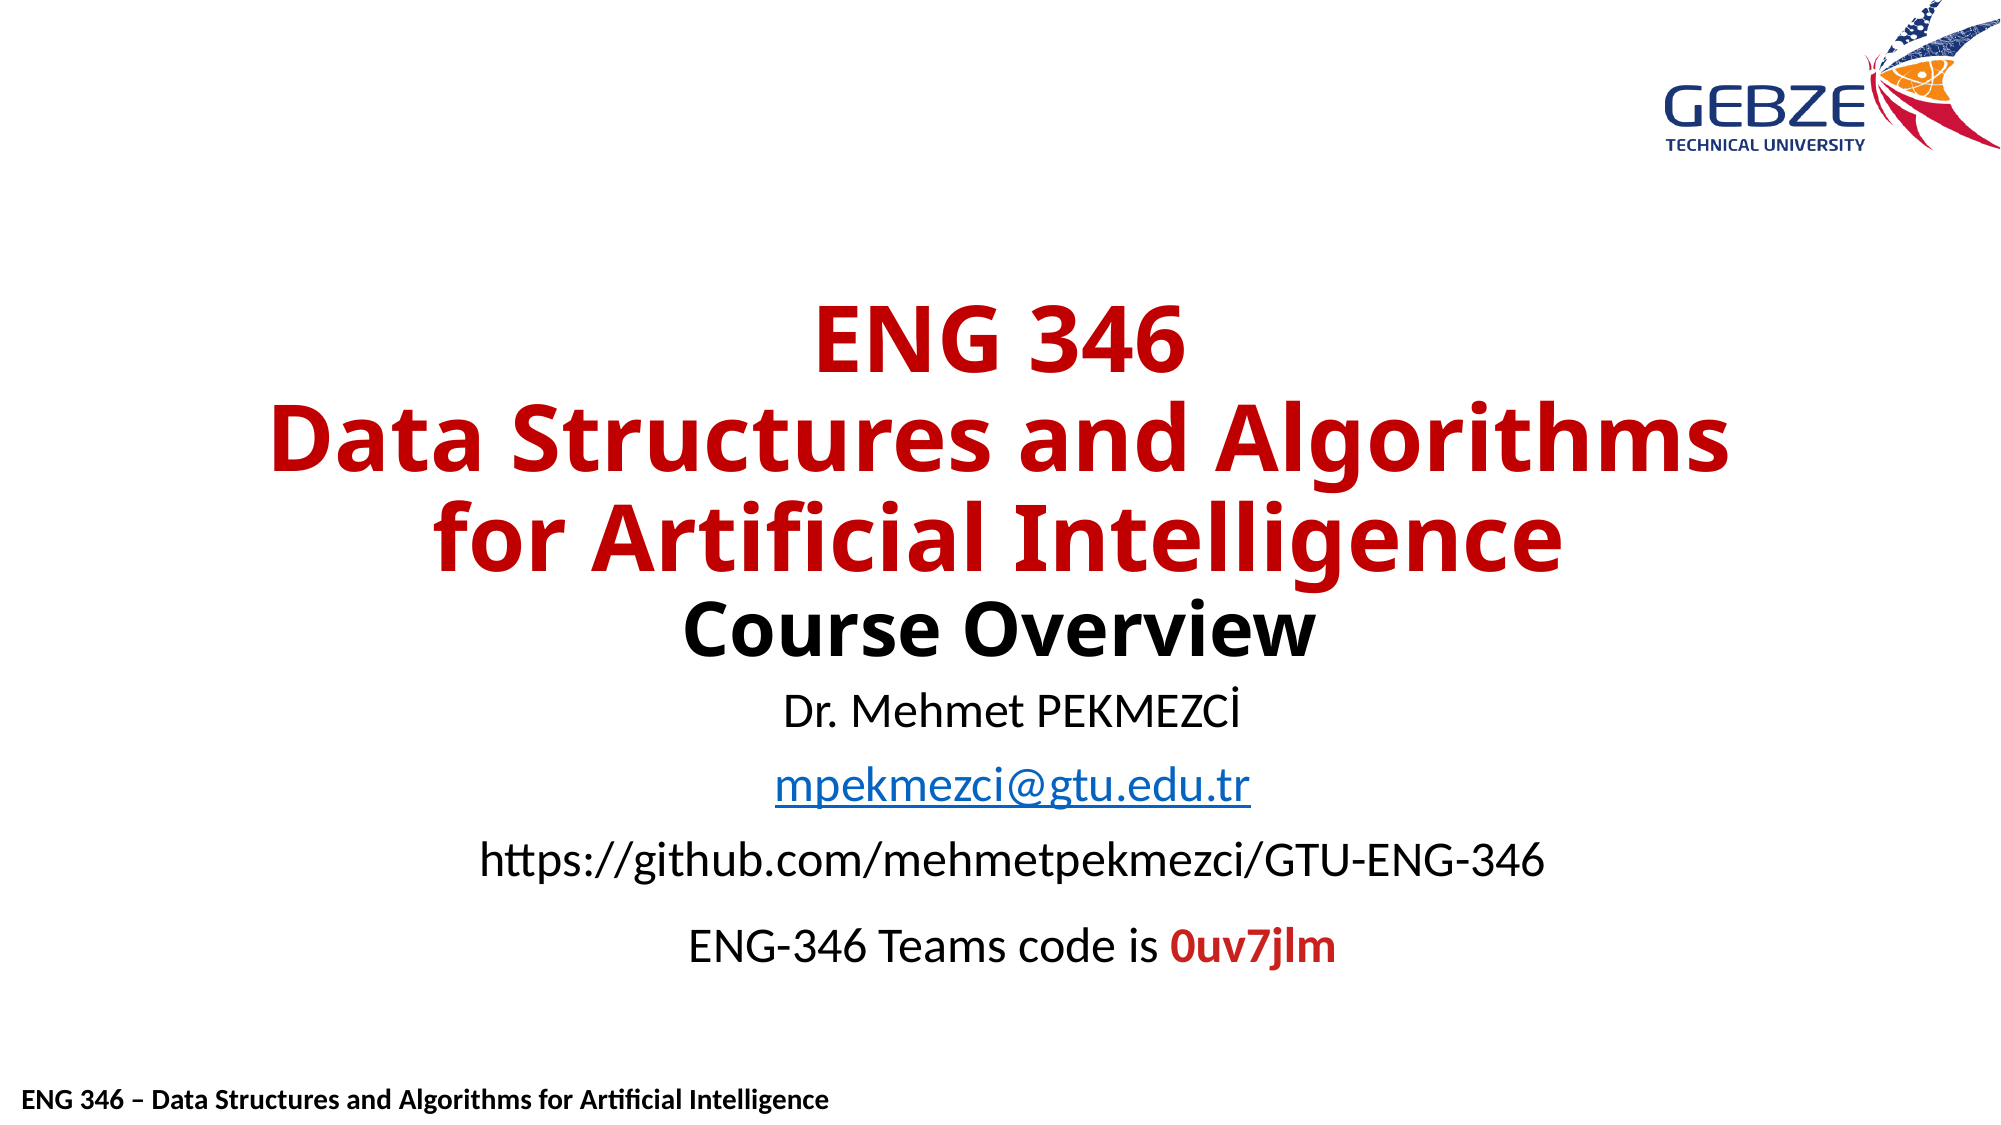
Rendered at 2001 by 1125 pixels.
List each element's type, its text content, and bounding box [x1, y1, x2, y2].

title ENG 346 Data Structures and Algorithms for Artificial Intelligence Course Overview [249, 184, 1750, 676]
picture [1665, 0, 2001, 151]
subtitle Dr. Mehmet PEKMEZCİ mpekmezci@gtu.edu.tr https://github.com/mehmetpekmezci/GTU-ENG-346 ENG-346 Teams code is 0uv7jlm [150, 676, 1875, 1125]
